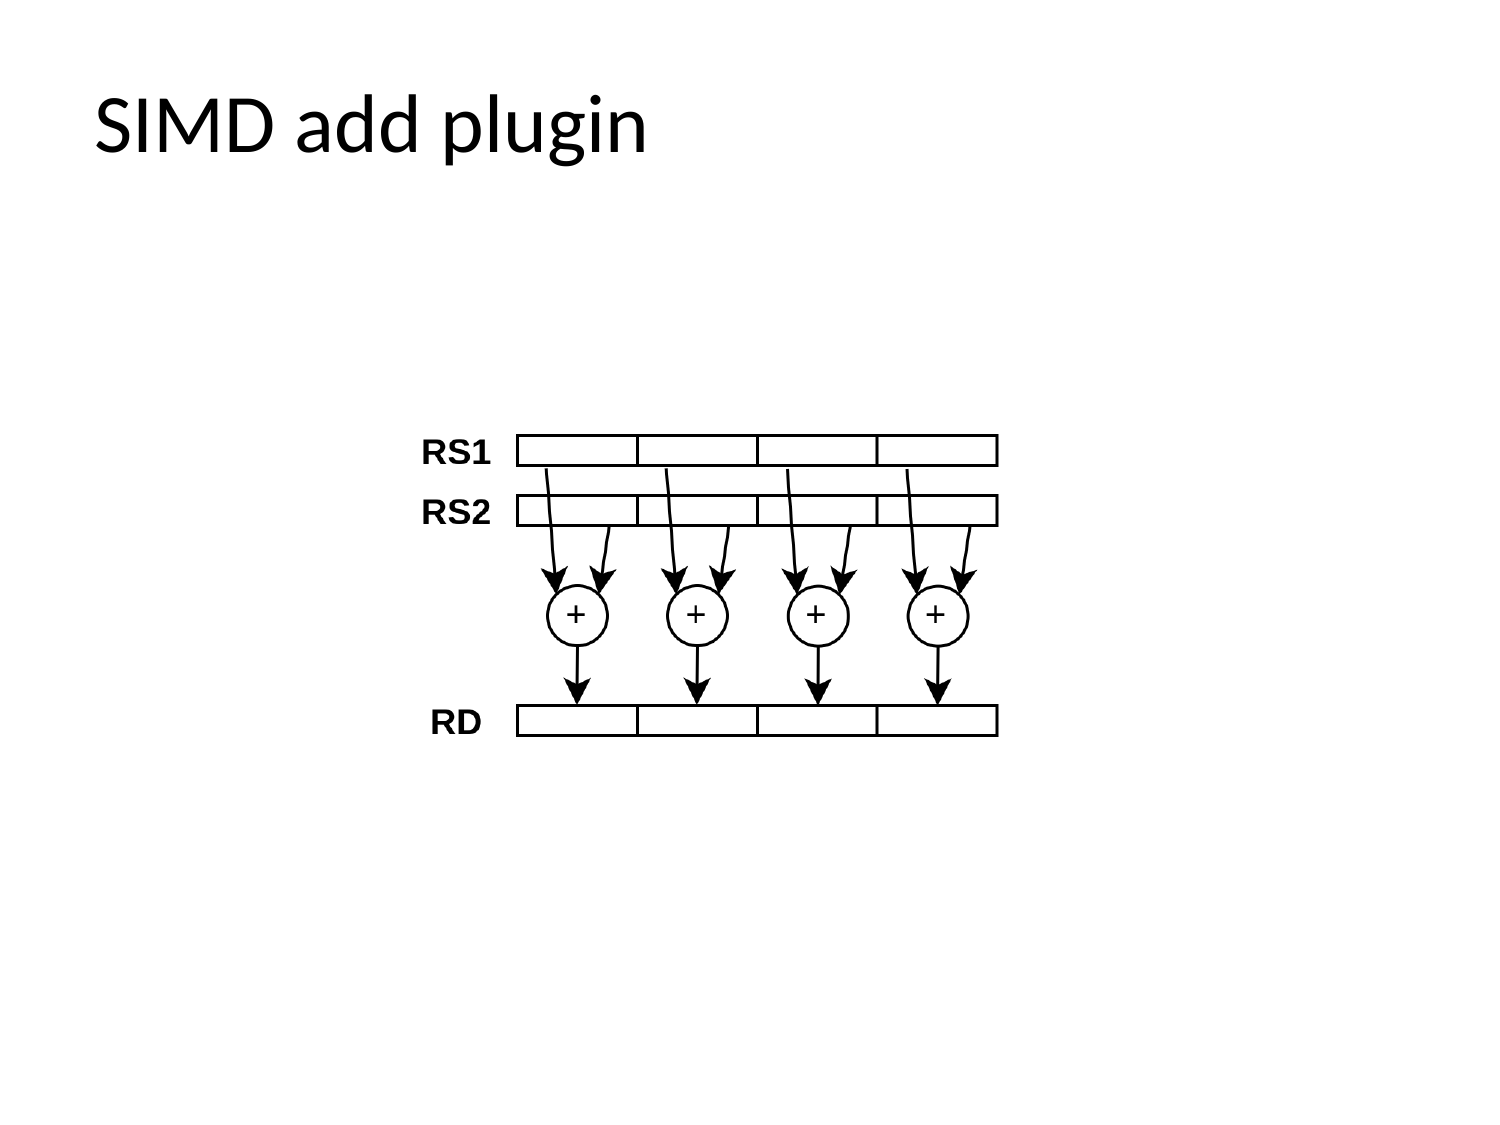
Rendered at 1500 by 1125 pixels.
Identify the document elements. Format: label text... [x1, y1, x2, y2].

picture [366, 389, 1028, 779]
title SIMD add plugin [94, 42, 1500, 220]
